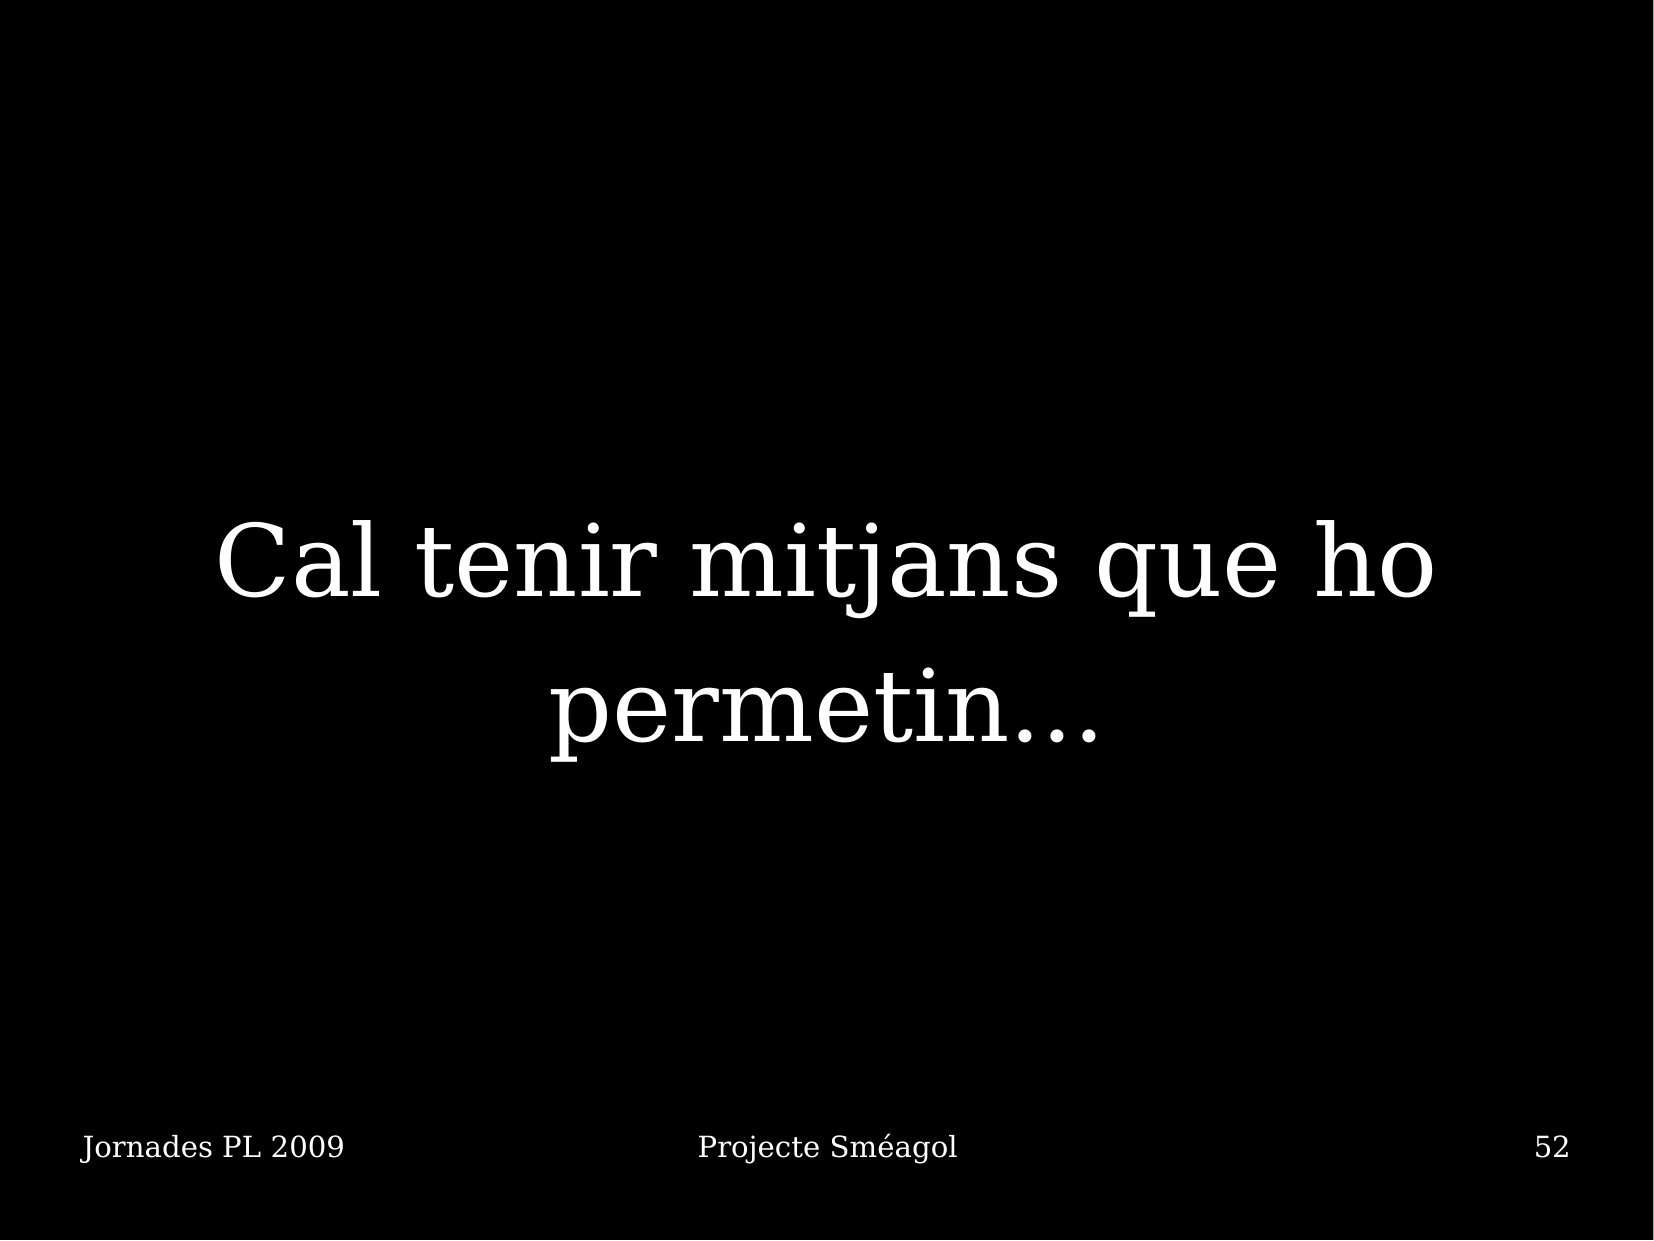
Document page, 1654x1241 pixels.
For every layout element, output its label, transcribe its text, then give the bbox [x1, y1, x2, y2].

title Cal tenir mitjans que ho permetin... [59, 489, 1595, 751]
